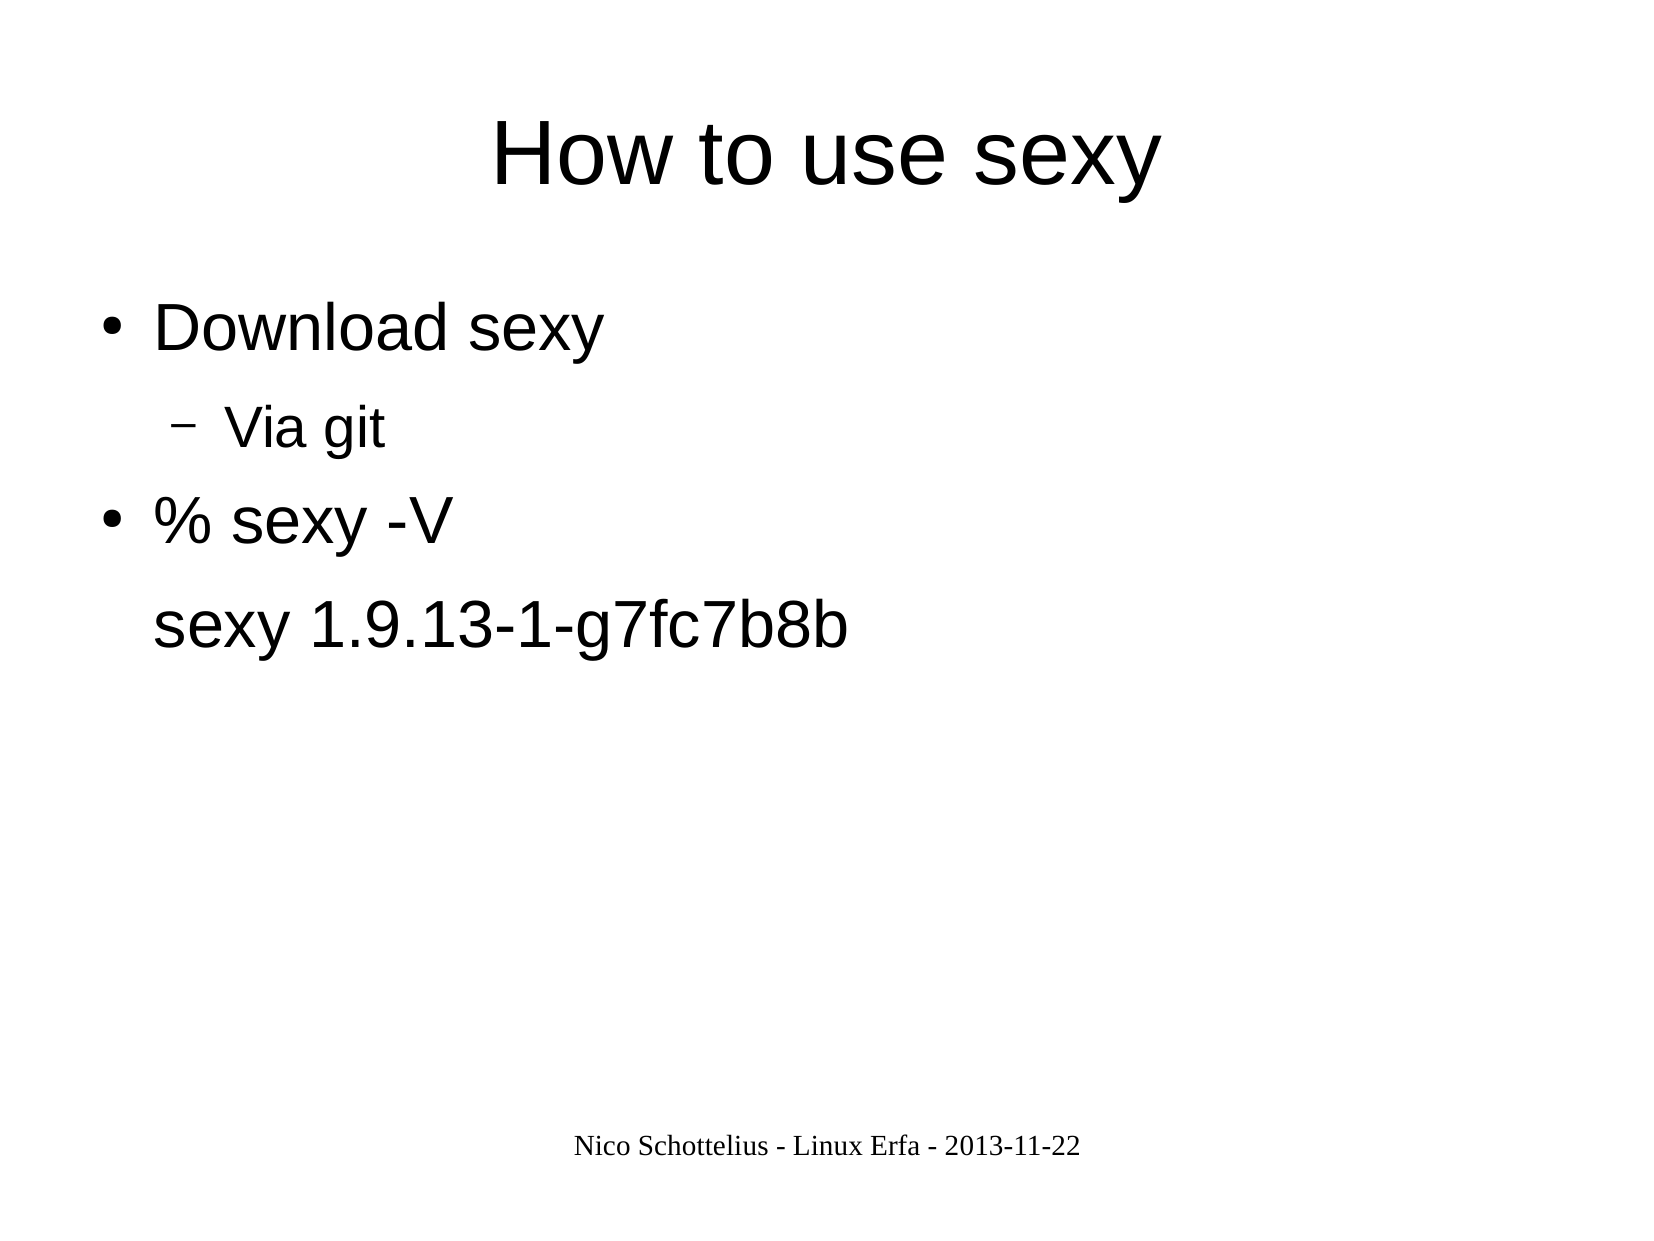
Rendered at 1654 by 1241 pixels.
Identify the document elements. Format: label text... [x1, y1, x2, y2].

title How to use sexy [82, 49, 1571, 257]
list Download sexy Via git % sexy -V sexy 1.9.13-1-g7fc7b8b [82, 290, 1538, 1010]
